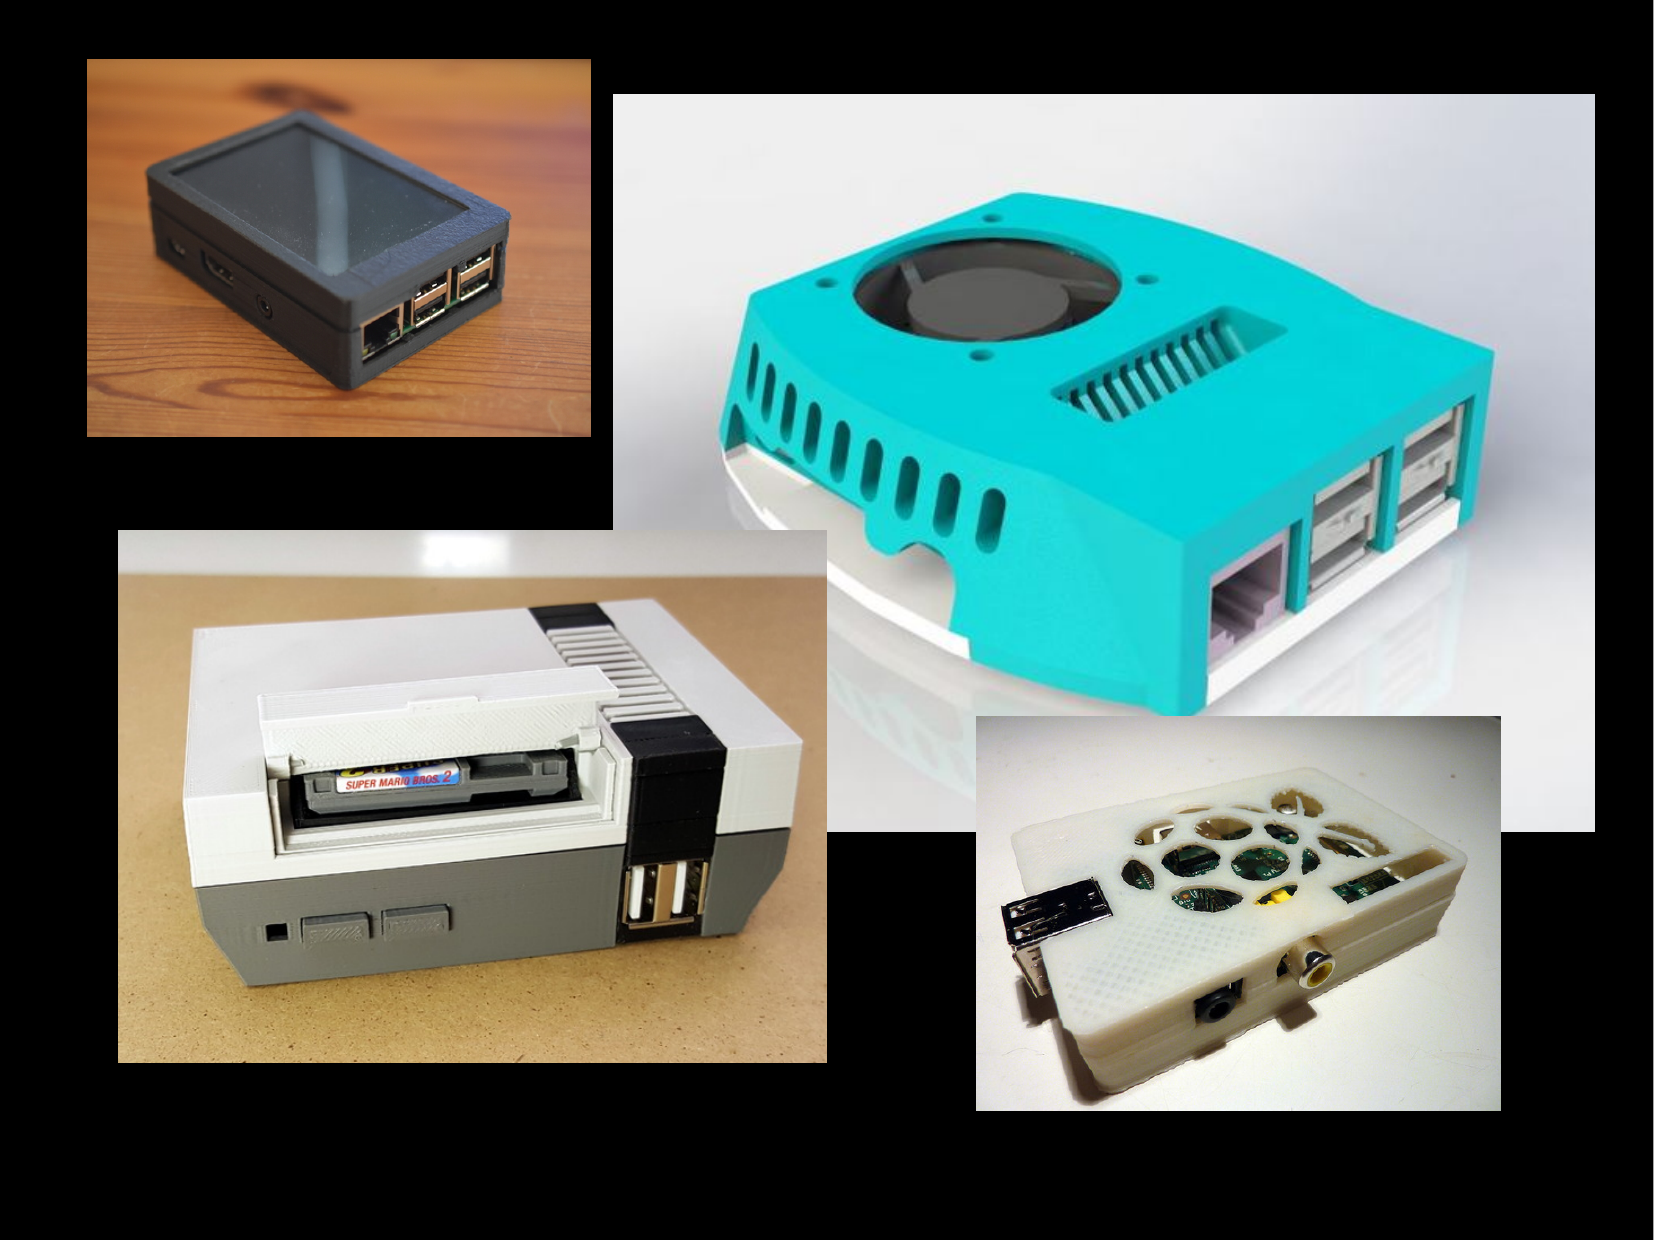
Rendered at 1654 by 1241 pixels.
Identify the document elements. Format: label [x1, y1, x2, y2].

picture [118, 94, 1595, 1111]
picture [87, 59, 591, 438]
